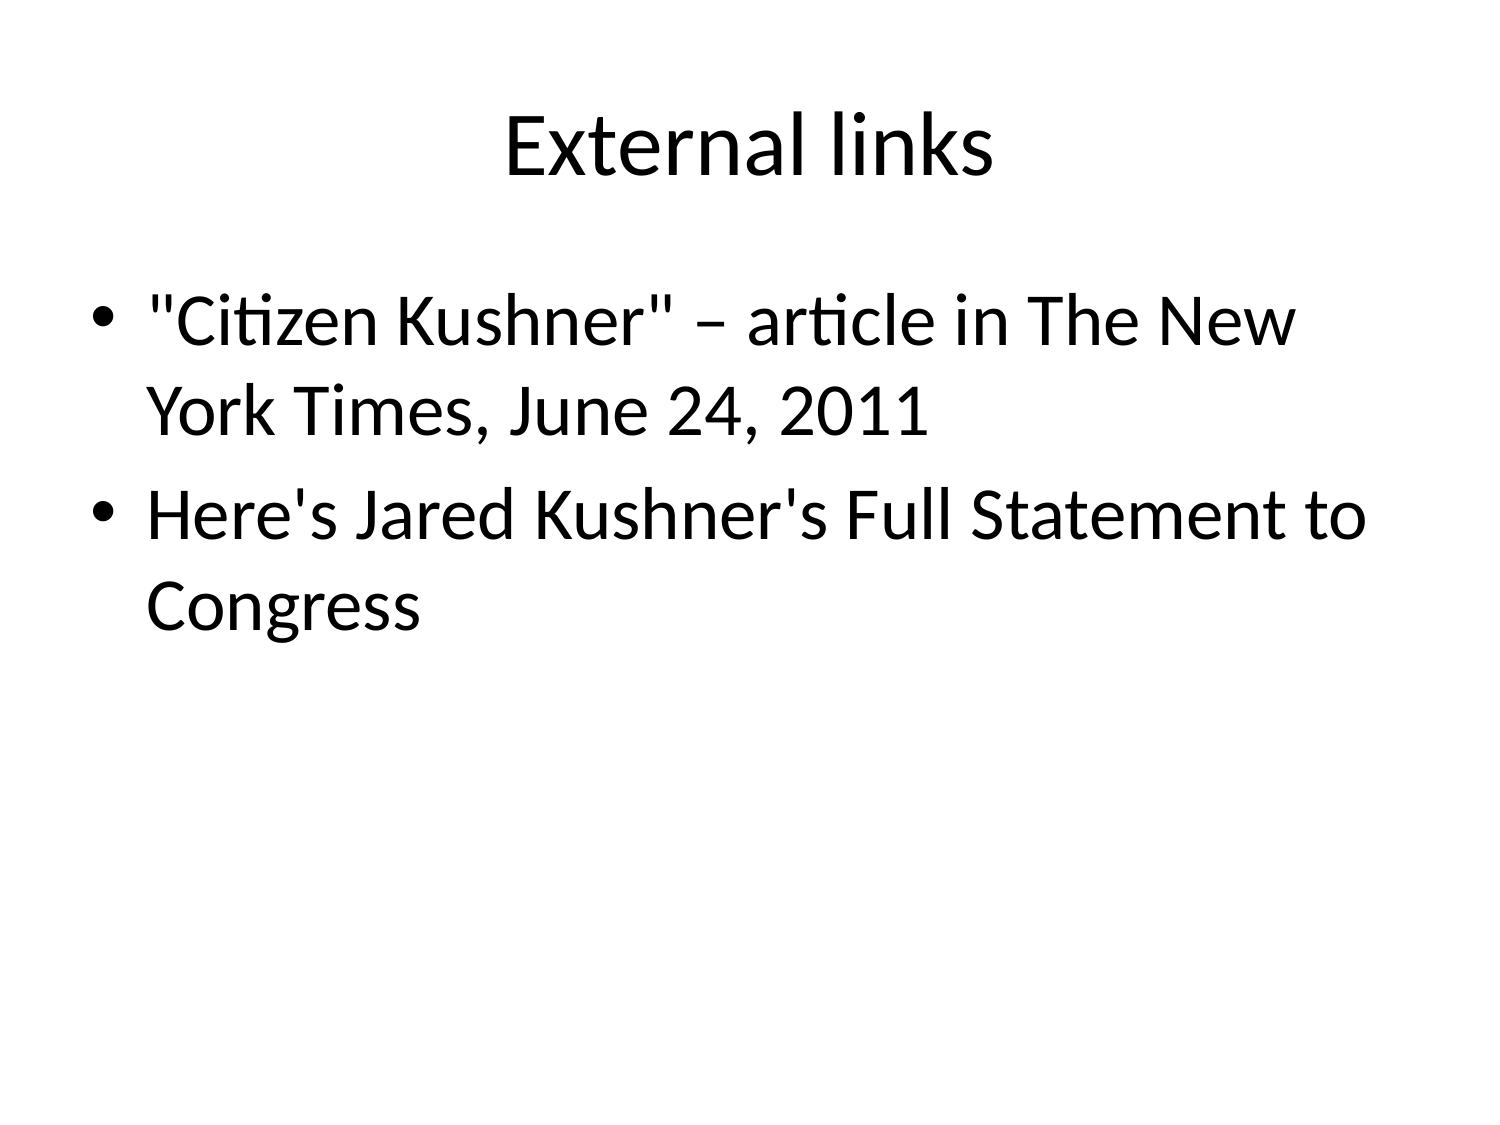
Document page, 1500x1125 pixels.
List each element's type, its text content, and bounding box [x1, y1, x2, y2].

title External links [75, 45, 1425, 233]
list "Citizen Kushner" – article in The New York Times, June 24, 2011 Here's Jared Kushner's Full Statement to Congress [75, 262, 1425, 1005]
